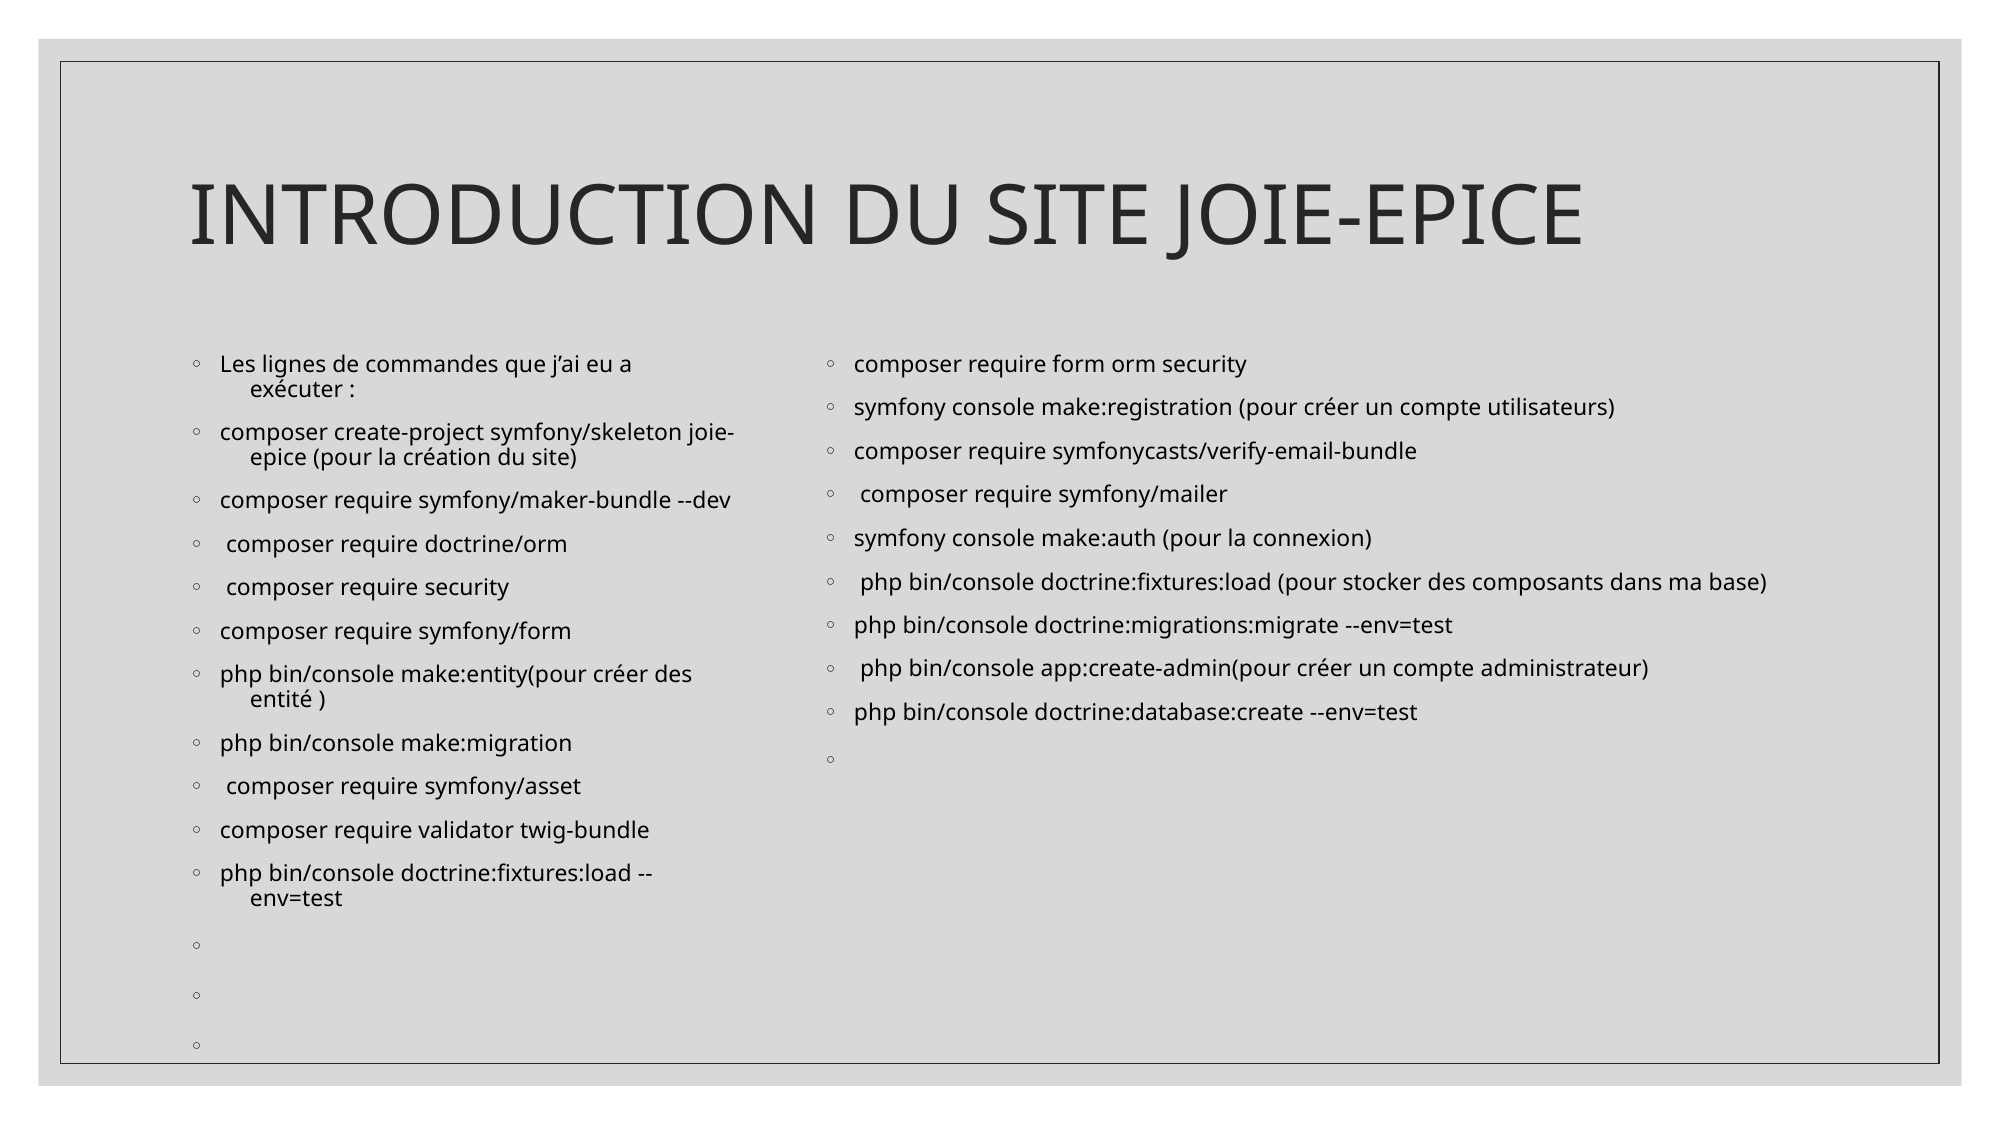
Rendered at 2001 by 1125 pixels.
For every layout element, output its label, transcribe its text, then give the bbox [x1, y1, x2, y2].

title INTRODUCTION DU SITE JOIE-EPICE [174, 105, 1825, 331]
list Les lignes de commandes que j’ai eu a exécuter : composer create-project symfony/skeleton joie-epice (pour la création du site) composer require symfony/maker-bundle --dev composer require doctrine/orm composer require security composer require symfony/form php bin/console make:entity(pour créer des entité ) php bin/console make:migration composer require symfony/asset composer require validator twig-bundle php bin/console doctrine:fixtures:load --env=test [174, 345, 758, 961]
list composer require form orm security symfony console make:registration (pour créer un compte utilisateurs) composer require symfonycasts/verify-email-bundle composer require symfony/mailer symfony console make:auth (pour la connexion) php bin/console doctrine:fixtures:load (pour stocker des composants dans ma base) php bin/console doctrine:migrations:migrate --env=test php bin/console app:create-admin(pour créer un compte administrateur) php bin/console doctrine:database:create --env=test [808, 345, 1825, 1054]
